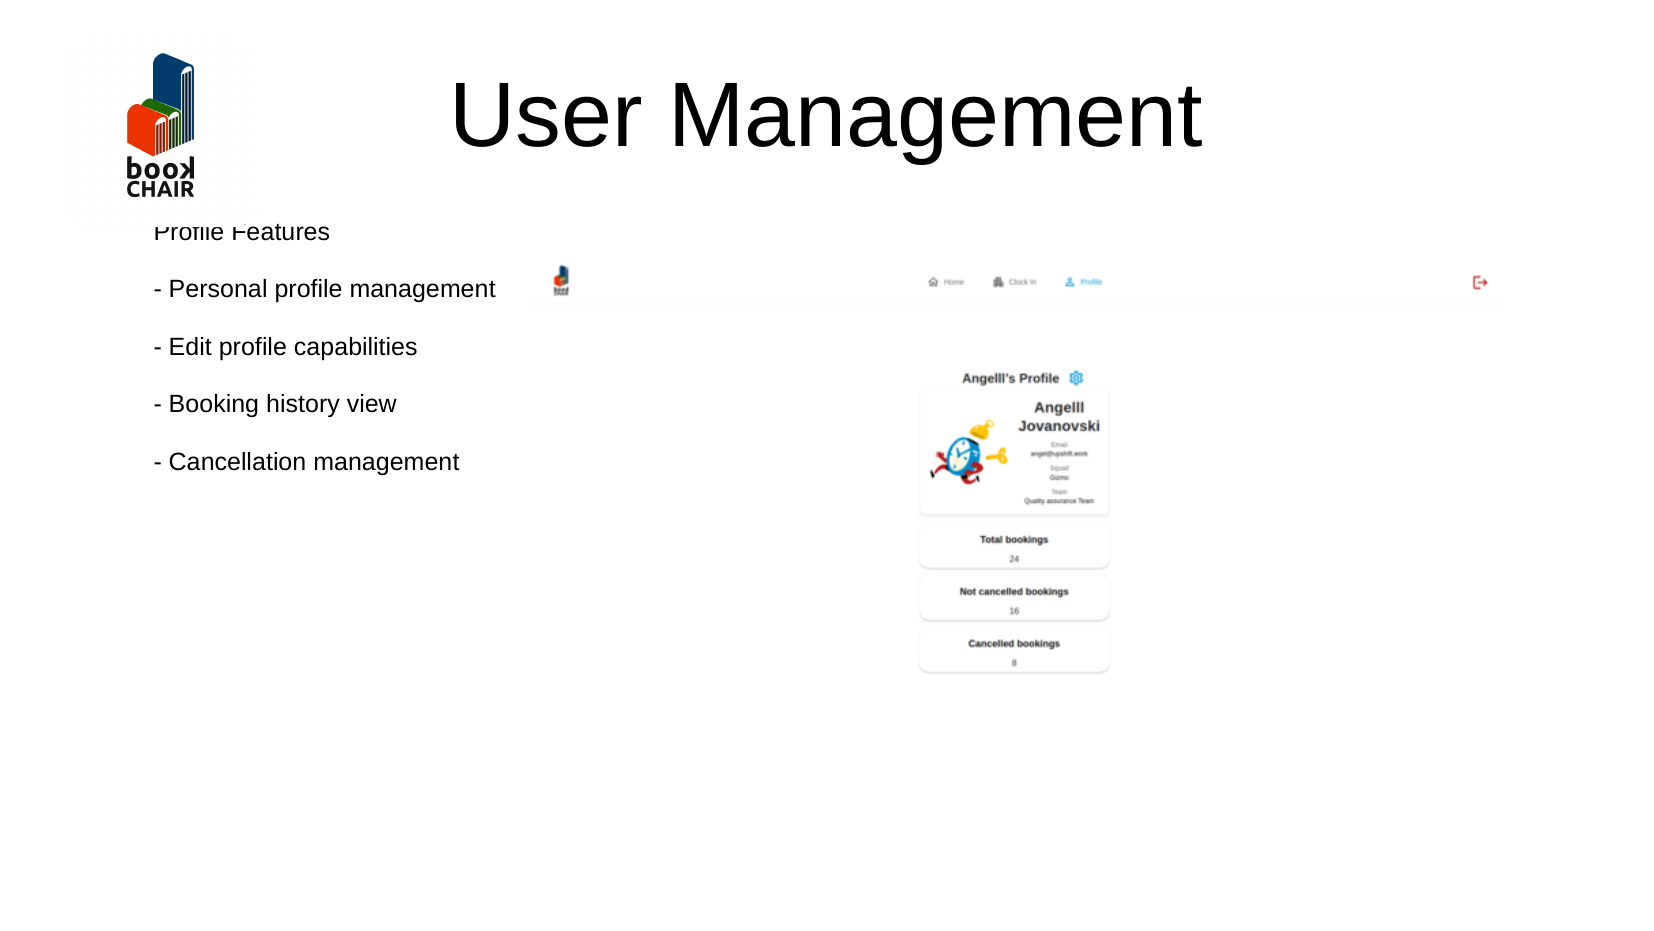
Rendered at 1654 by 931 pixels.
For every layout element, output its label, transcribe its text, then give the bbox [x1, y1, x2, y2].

picture [56, 37, 263, 228]
title User Management [263, 37, 1571, 193]
picture [525, 262, 1505, 768]
list Profile Features - Personal profile management - Edit profile capabilities - Booking history view - Cancellation management [82, 217, 526, 713]
